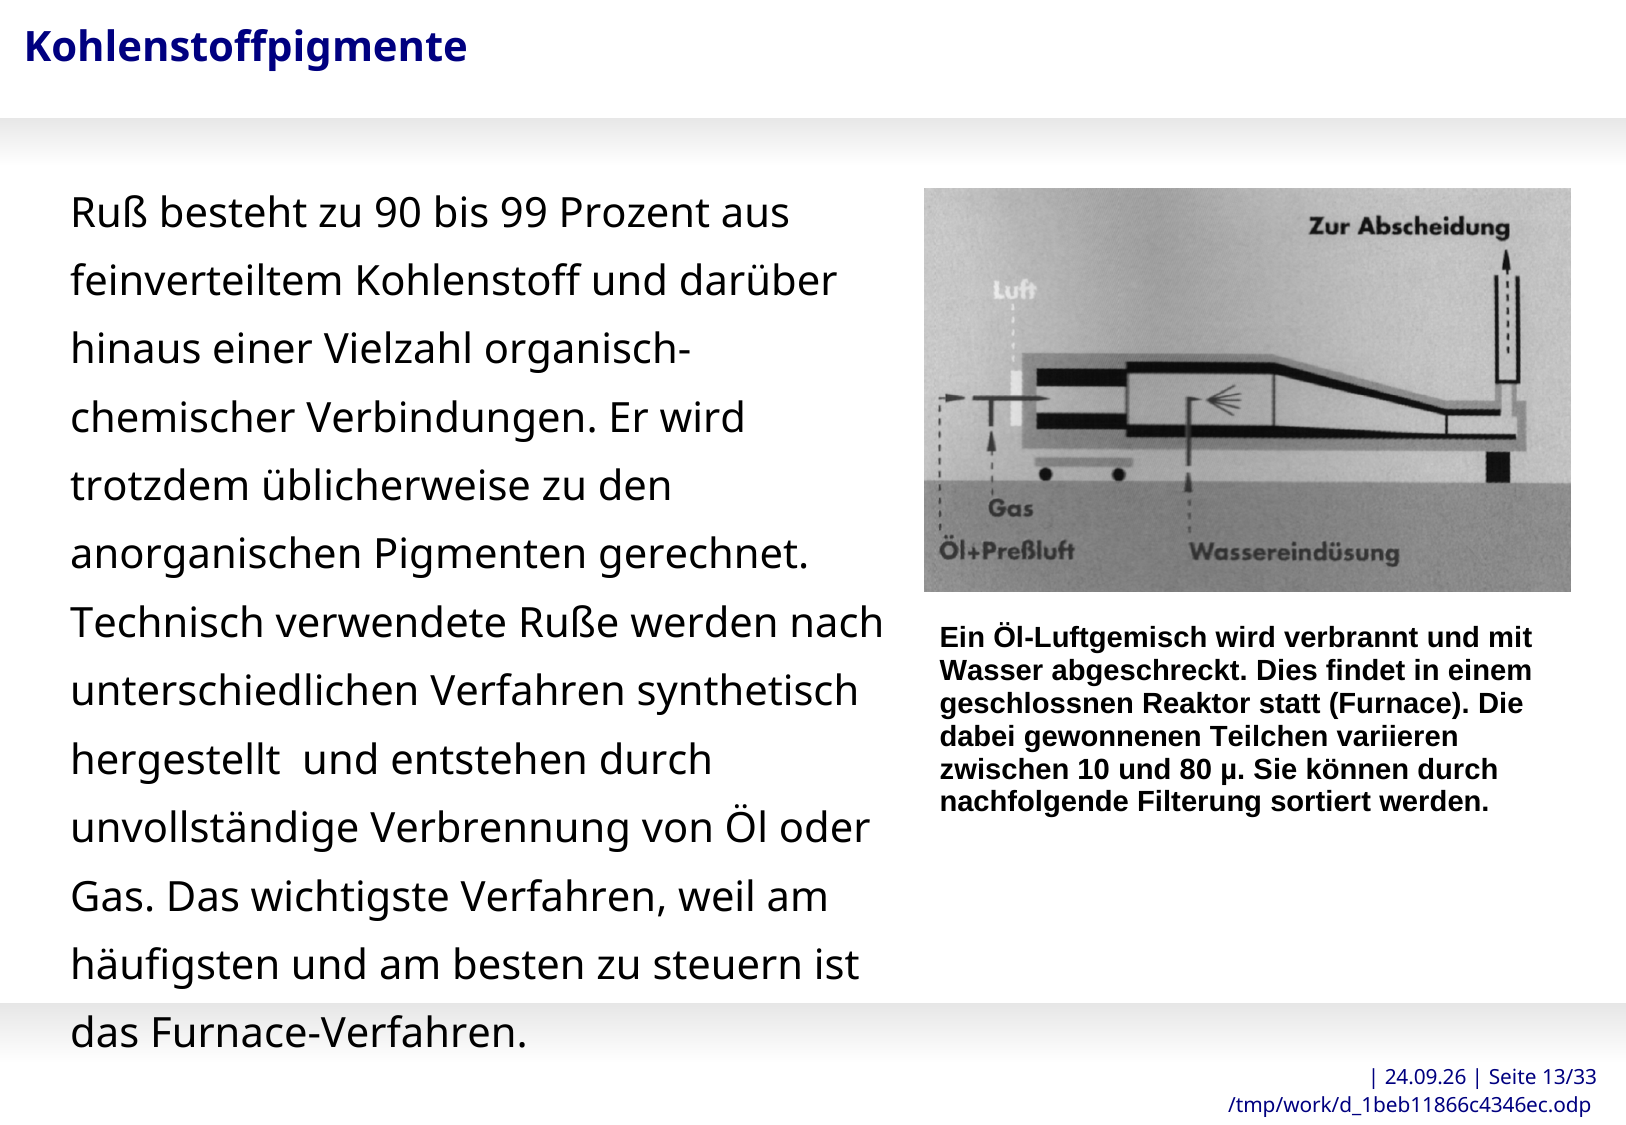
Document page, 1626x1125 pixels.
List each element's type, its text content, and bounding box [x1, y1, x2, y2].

text_box Ein Öl-Luftgemisch wird verbrannt und mit Wasser abgeschreckt. Dies findet in einem geschlossnen Reaktor statt (Furnace). Die dabei gewonnenen Teilchen variieren zwischen 10 und 80 µ. Sie können durch nachfolgende Filterung sortiert werden. [924, 613, 1576, 826]
picture [924, 188, 1571, 593]
list Ruß besteht zu 90 bis 99 Prozent aus feinverteiltem Kohlenstoff und darüber hinaus einer Vielzahl organisch-chemischer Verbindungen. Er wird trotzdem üblicherweise zu den anorganischen Pigmenten gerechnet. Technisch verwendete Ruße werden nach unterschiedlichen Verfahren synthetisch hergestellt und entstehen durch unvollständige Verbrennung von Öl oder Gas. Das wichtigste Verfahren, weil am häufigsten und am besten zu steuern ist das Furnace-Verfahren. [23, 170, 886, 959]
title Kohlenstoffpigmente [23, 5, 1600, 154]
